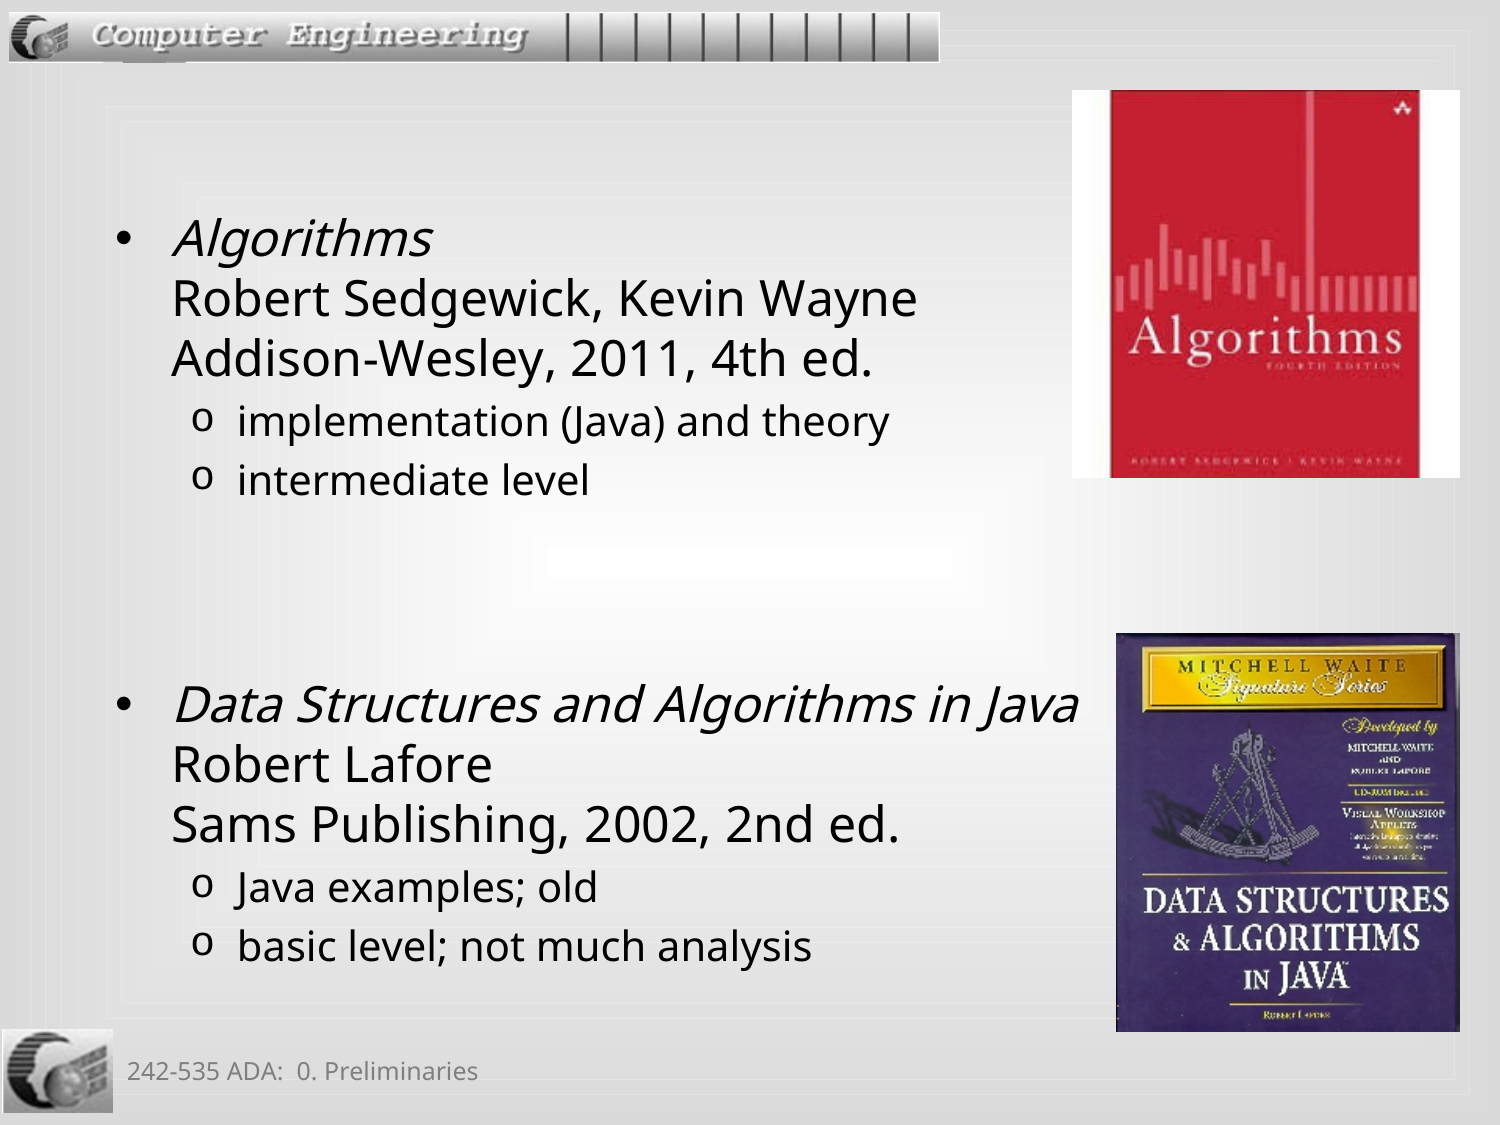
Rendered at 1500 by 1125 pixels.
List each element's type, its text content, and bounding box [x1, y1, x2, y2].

picture [9, 12, 940, 63]
text_box Algorithms Robert Sedgewick, Kevin Wayne Addison-Wesley, 2011, 4th ed. implementation (Java) and theory intermediate level Data Structures and Algorithms in Java Robert Lafore Sams Publishing, 2002, 2nd ed. Java examples; old basic level; not much analysis [100, 199, 1376, 1000]
picture [2, 1029, 113, 1113]
picture [1116, 633, 1460, 1032]
picture [1072, 90, 1460, 478]
